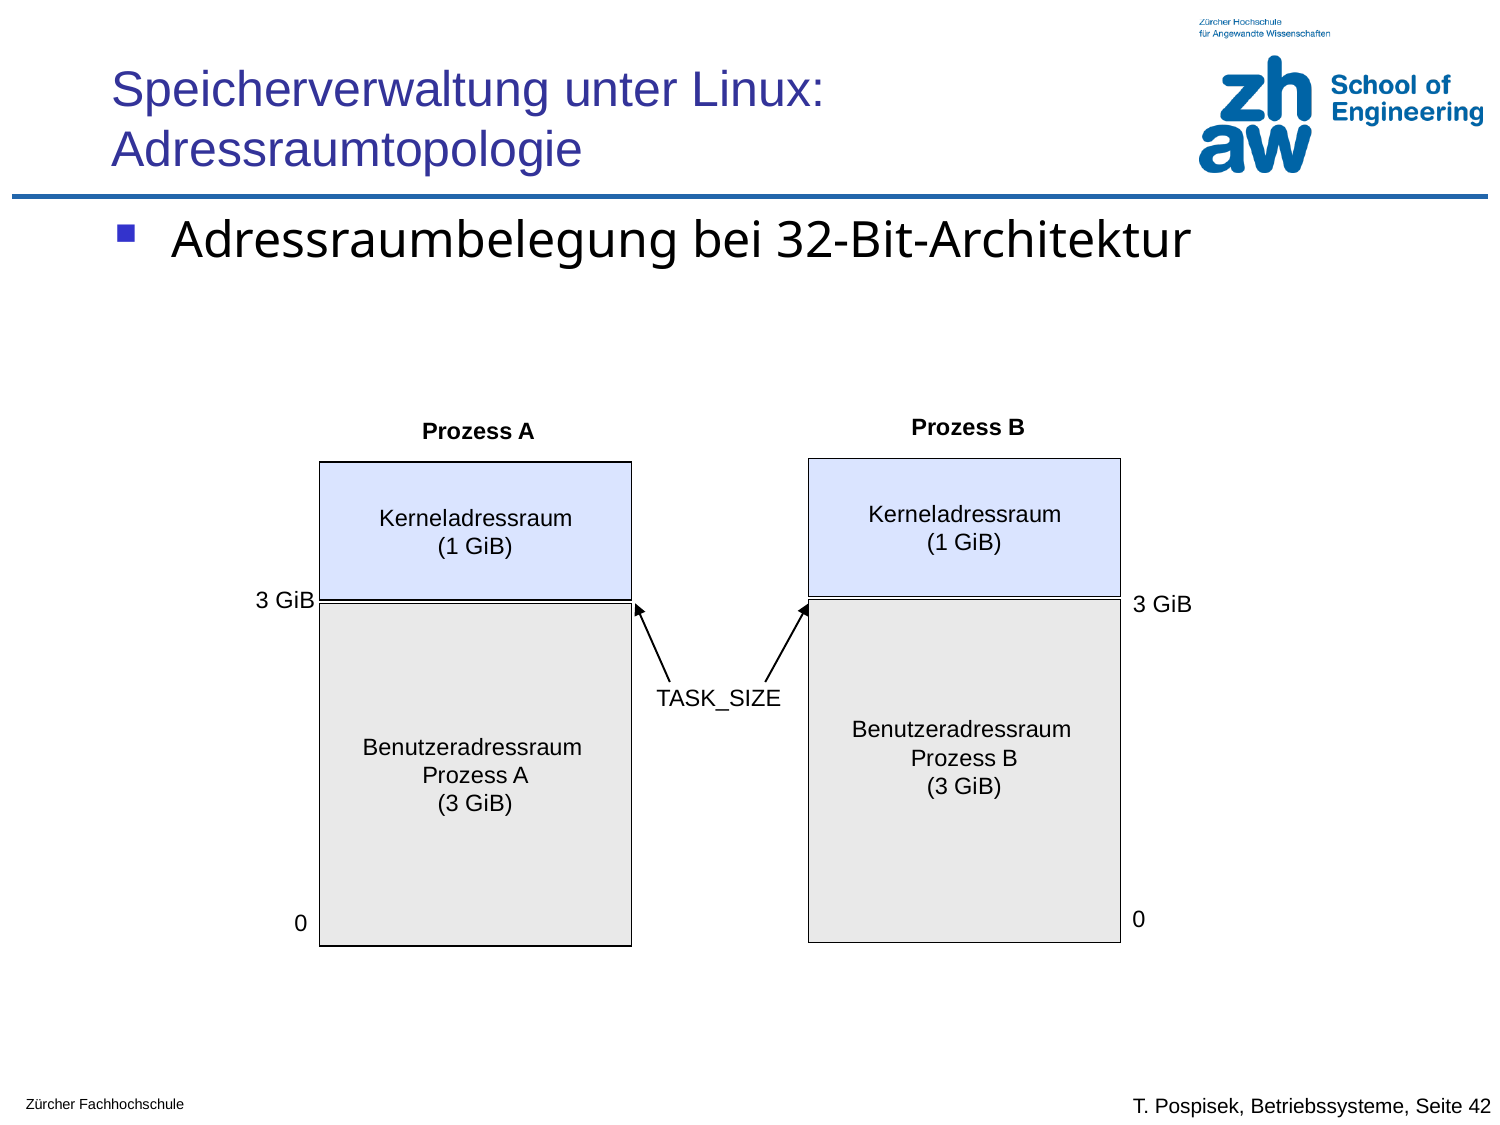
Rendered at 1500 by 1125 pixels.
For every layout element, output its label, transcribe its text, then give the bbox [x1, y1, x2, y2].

list Adressraumbelegung bei 32-Bit-Architektur [99, 200, 1388, 363]
picture [1199, 19, 1483, 173]
picture [252, 383, 1196, 973]
title Speicherverwaltung unter Linux: Adressraumtopologie [96, 71, 1375, 185]
